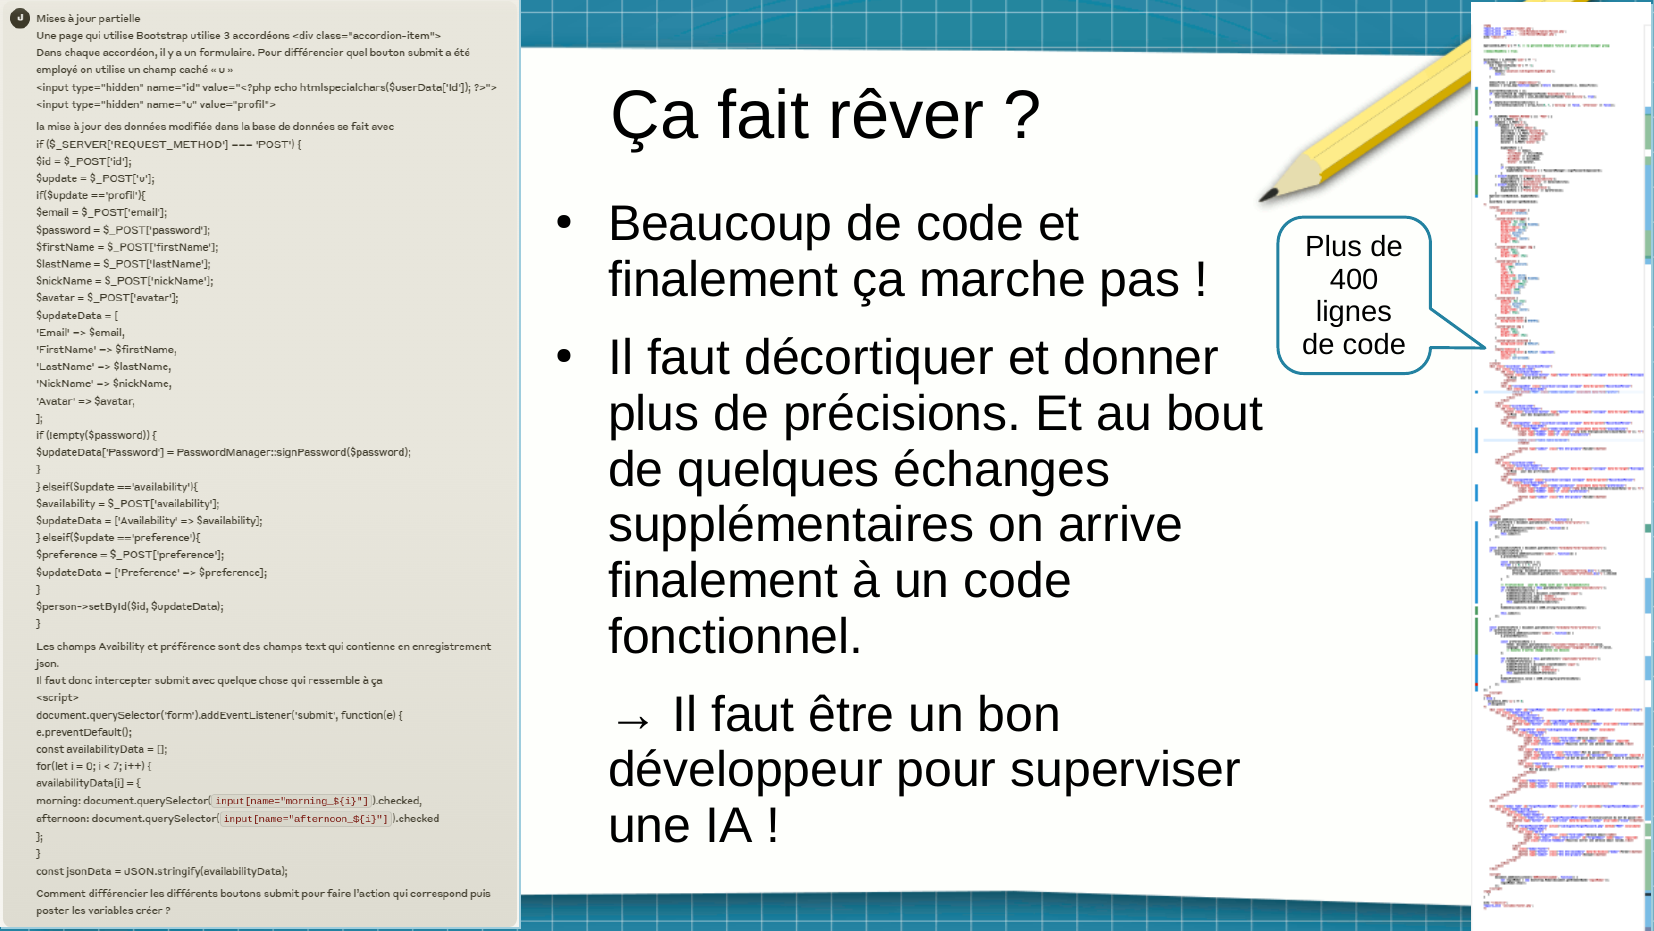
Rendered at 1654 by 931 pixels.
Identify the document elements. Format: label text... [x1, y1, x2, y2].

list Beaucoup de code et finalement ça marche pas ! Il faut décortiquer et donner plus de précisions. Et au bout de quelques échanges supplémentaires on arrive finalement à un code fonctionnel. → Il faut être un bon développeur pour superviser une IA ! [537, 195, 1304, 875]
picture [0, 0, 1654, 931]
title Ça fait rêver ? [521, 37, 1471, 193]
text_box Plus de 400 lignes de code [1277, 217, 1485, 374]
